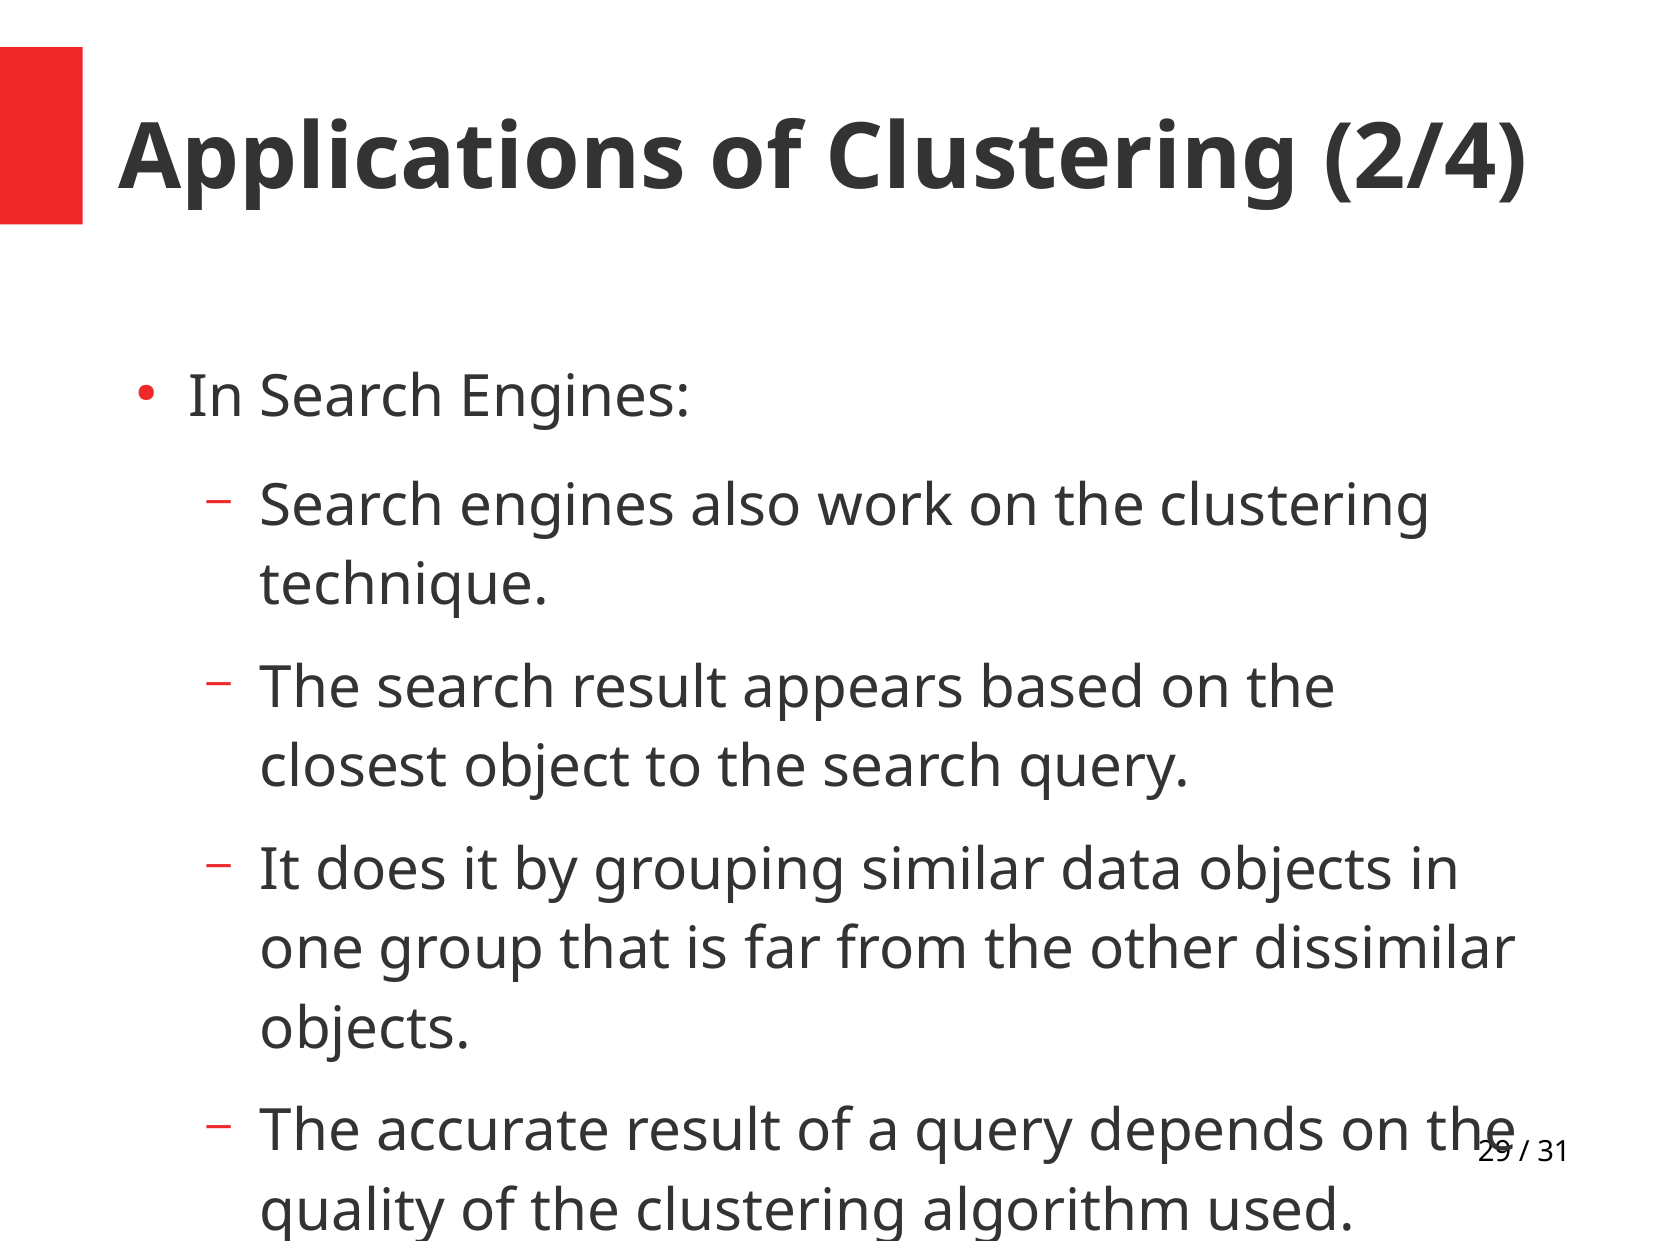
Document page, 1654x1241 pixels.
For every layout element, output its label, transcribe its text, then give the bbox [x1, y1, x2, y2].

list In Search Engines: Search engines also work on the clustering technique. The search result appears based on the closest object to the search query. It does it by grouping similar data objects in one group that is far from the other dissimilar objects. The accurate result of a query depends on the quality of the clustering algorithm used. [118, 354, 1536, 1074]
title Applications of Clustering (2/4) [118, 49, 1571, 257]
